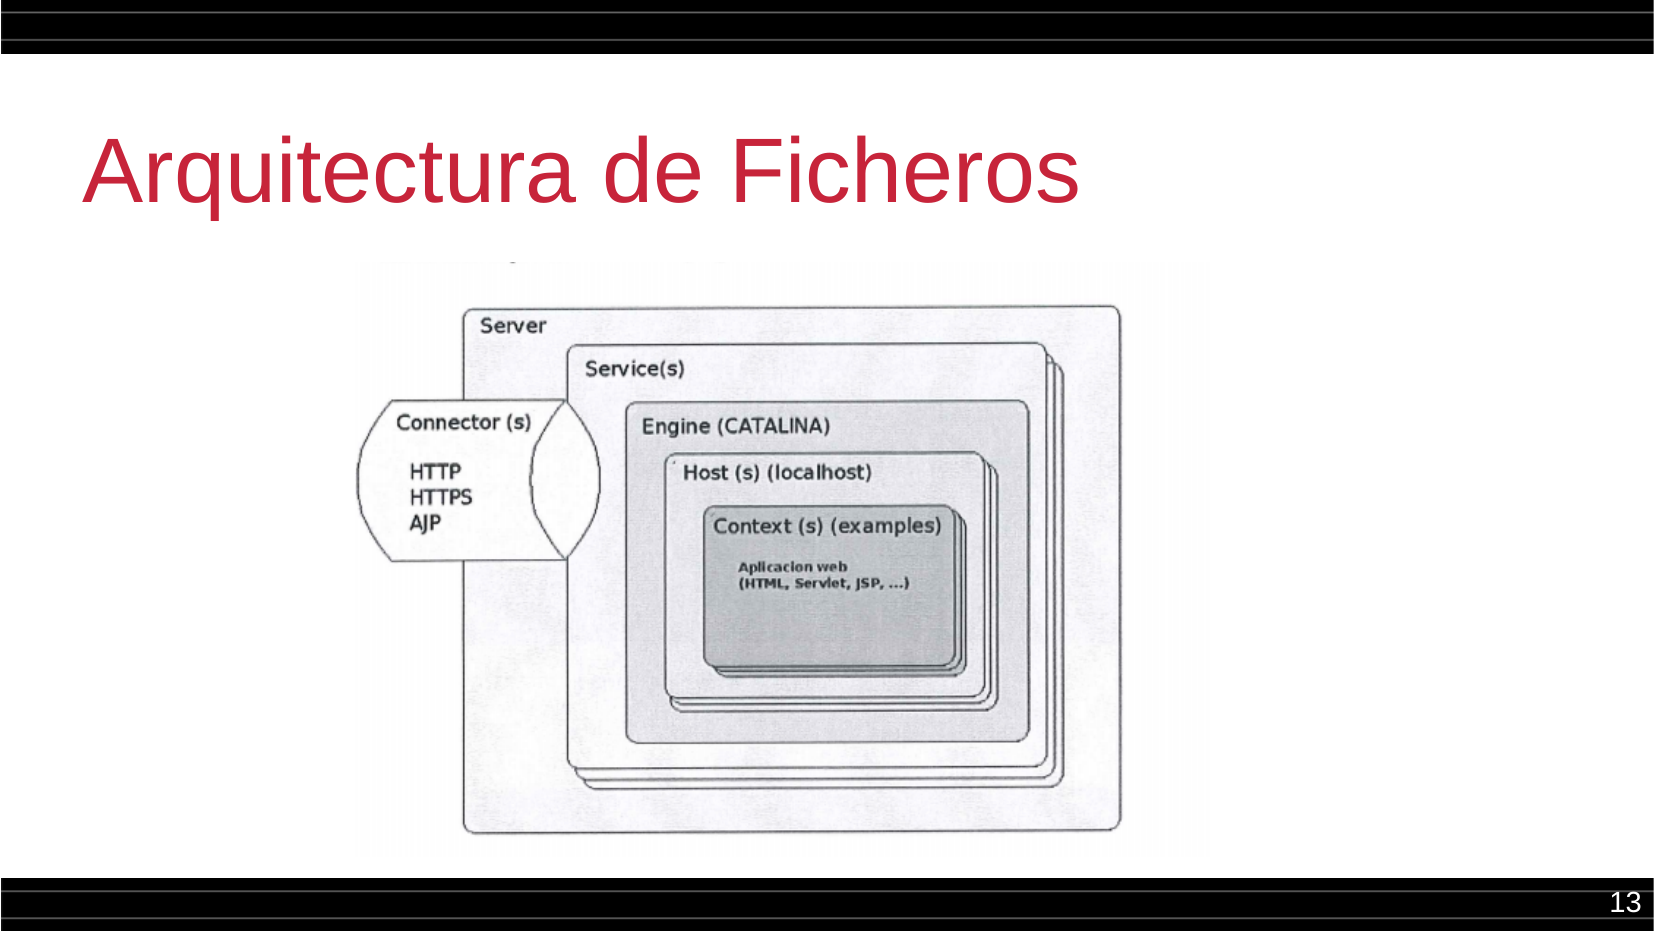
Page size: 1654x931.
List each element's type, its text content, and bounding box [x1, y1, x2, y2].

picture [355, 262, 1211, 857]
title Arquitectura de Ficheros [82, 92, 1571, 249]
picture [1, 878, 1654, 931]
picture [1, 0, 1654, 54]
